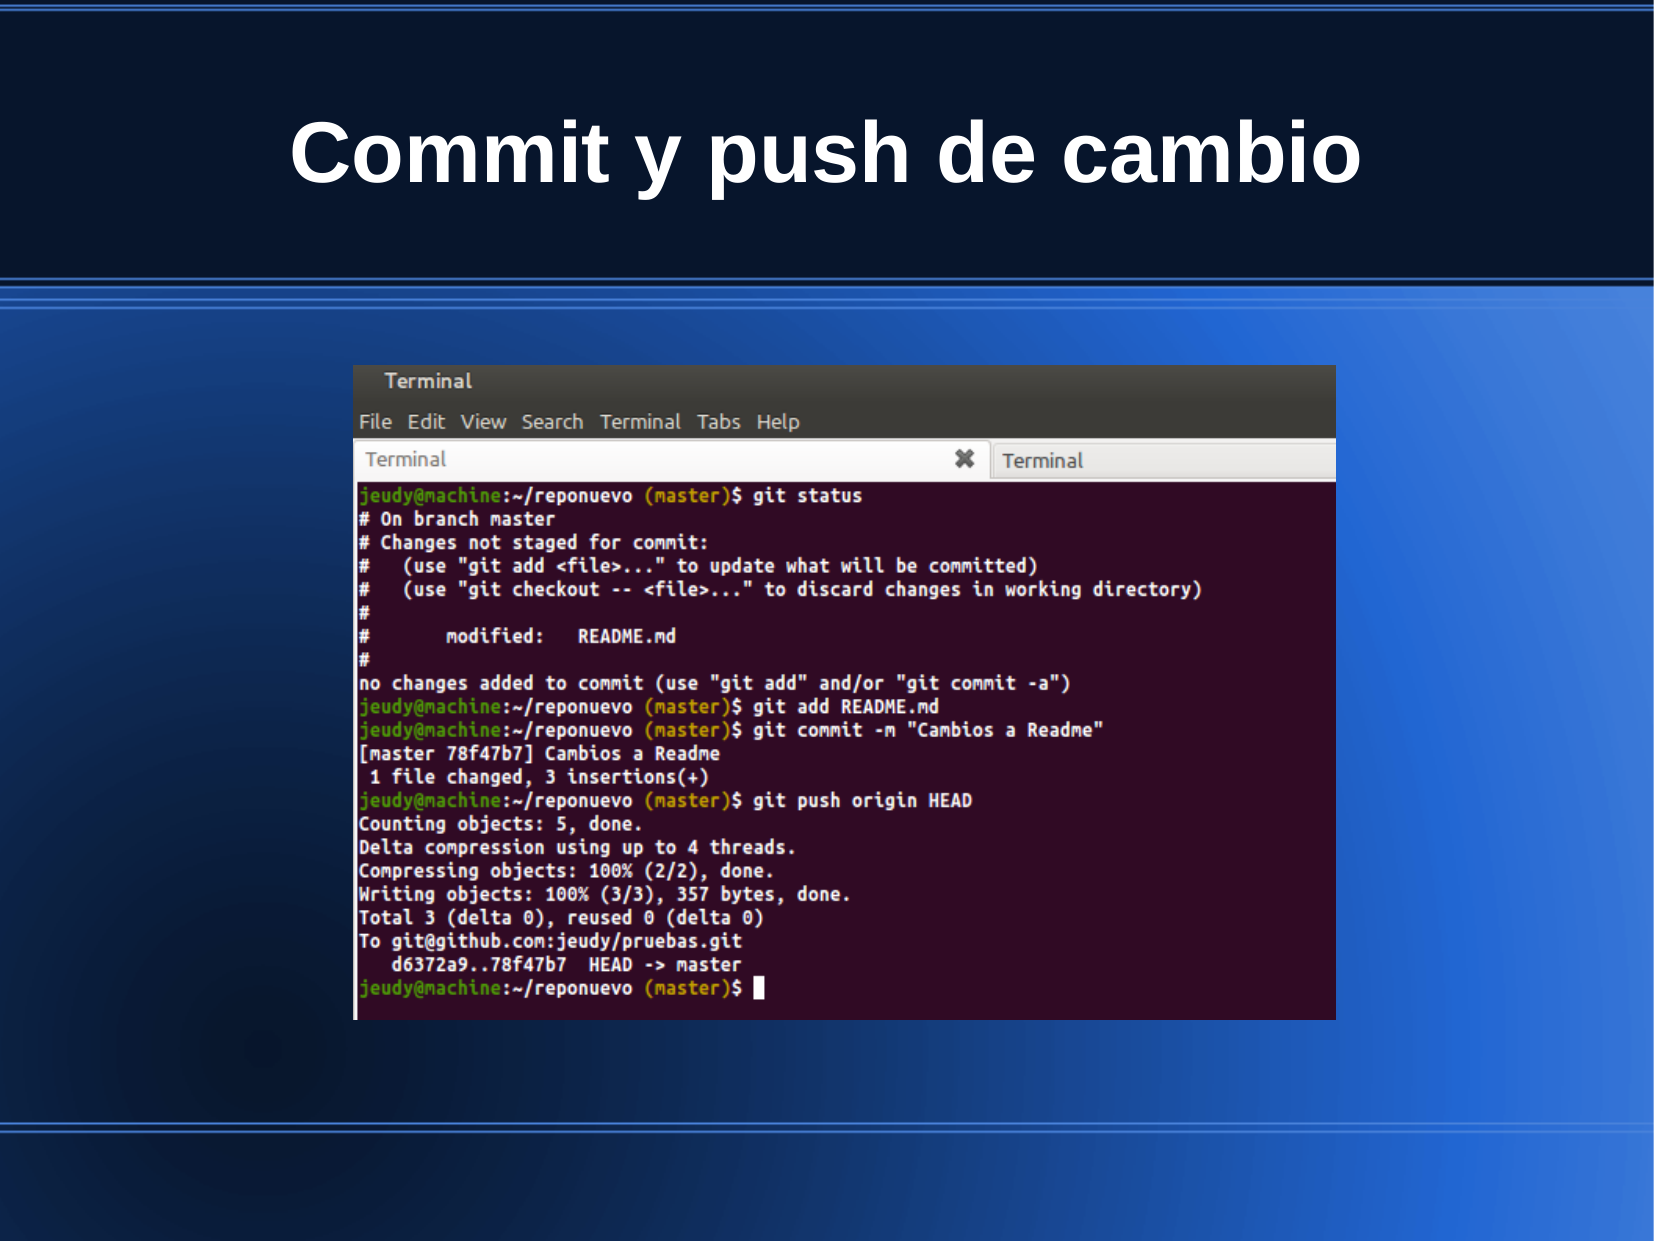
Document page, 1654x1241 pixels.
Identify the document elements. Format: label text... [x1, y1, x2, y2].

picture [0, 0, 1654, 1241]
title Commit y push de cambio [82, 49, 1571, 257]
